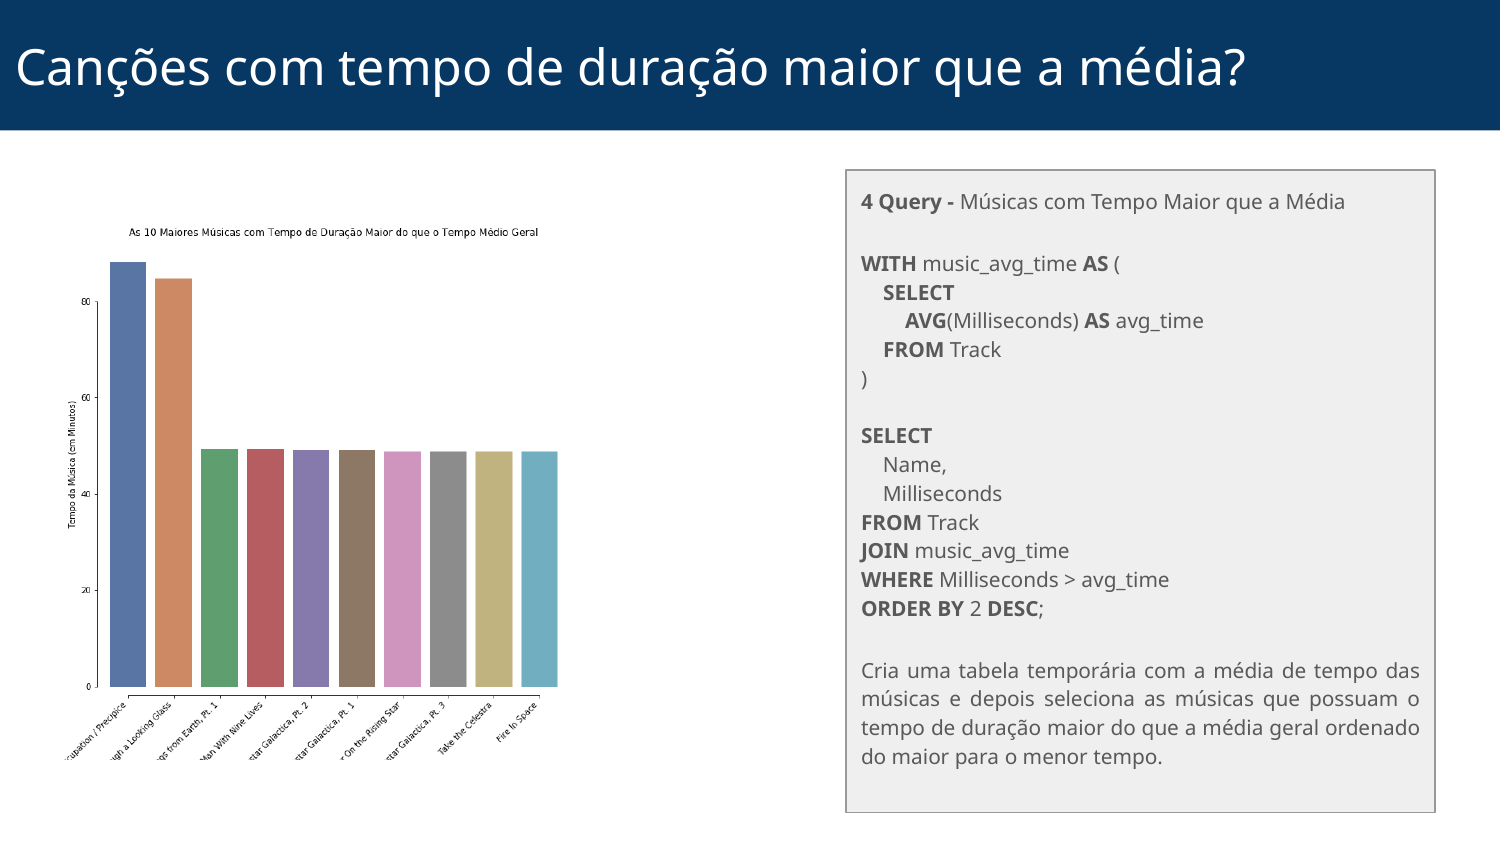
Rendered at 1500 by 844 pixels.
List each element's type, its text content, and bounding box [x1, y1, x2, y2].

title Canções com tempo de duração maior que a média? [0, 0, 1500, 131]
picture [31, 170, 621, 760]
list 4 Query - Músicas com Tempo Maior que a Média WITH music_avg_time AS ( SELECT AVG(Milliseconds) AS avg_time FROM Track ) SELECT Name, Milliseconds FROM Track JOIN music_avg_time WHERE Milliseconds > avg_time ORDER BY 2 DESC; Cria uma tabela temporária com a média de tempo das músicas e depois seleciona as músicas que possuam o tempo de duração maior do que a média geral ordenado do maior para o menor tempo. [846, 170, 1436, 813]
